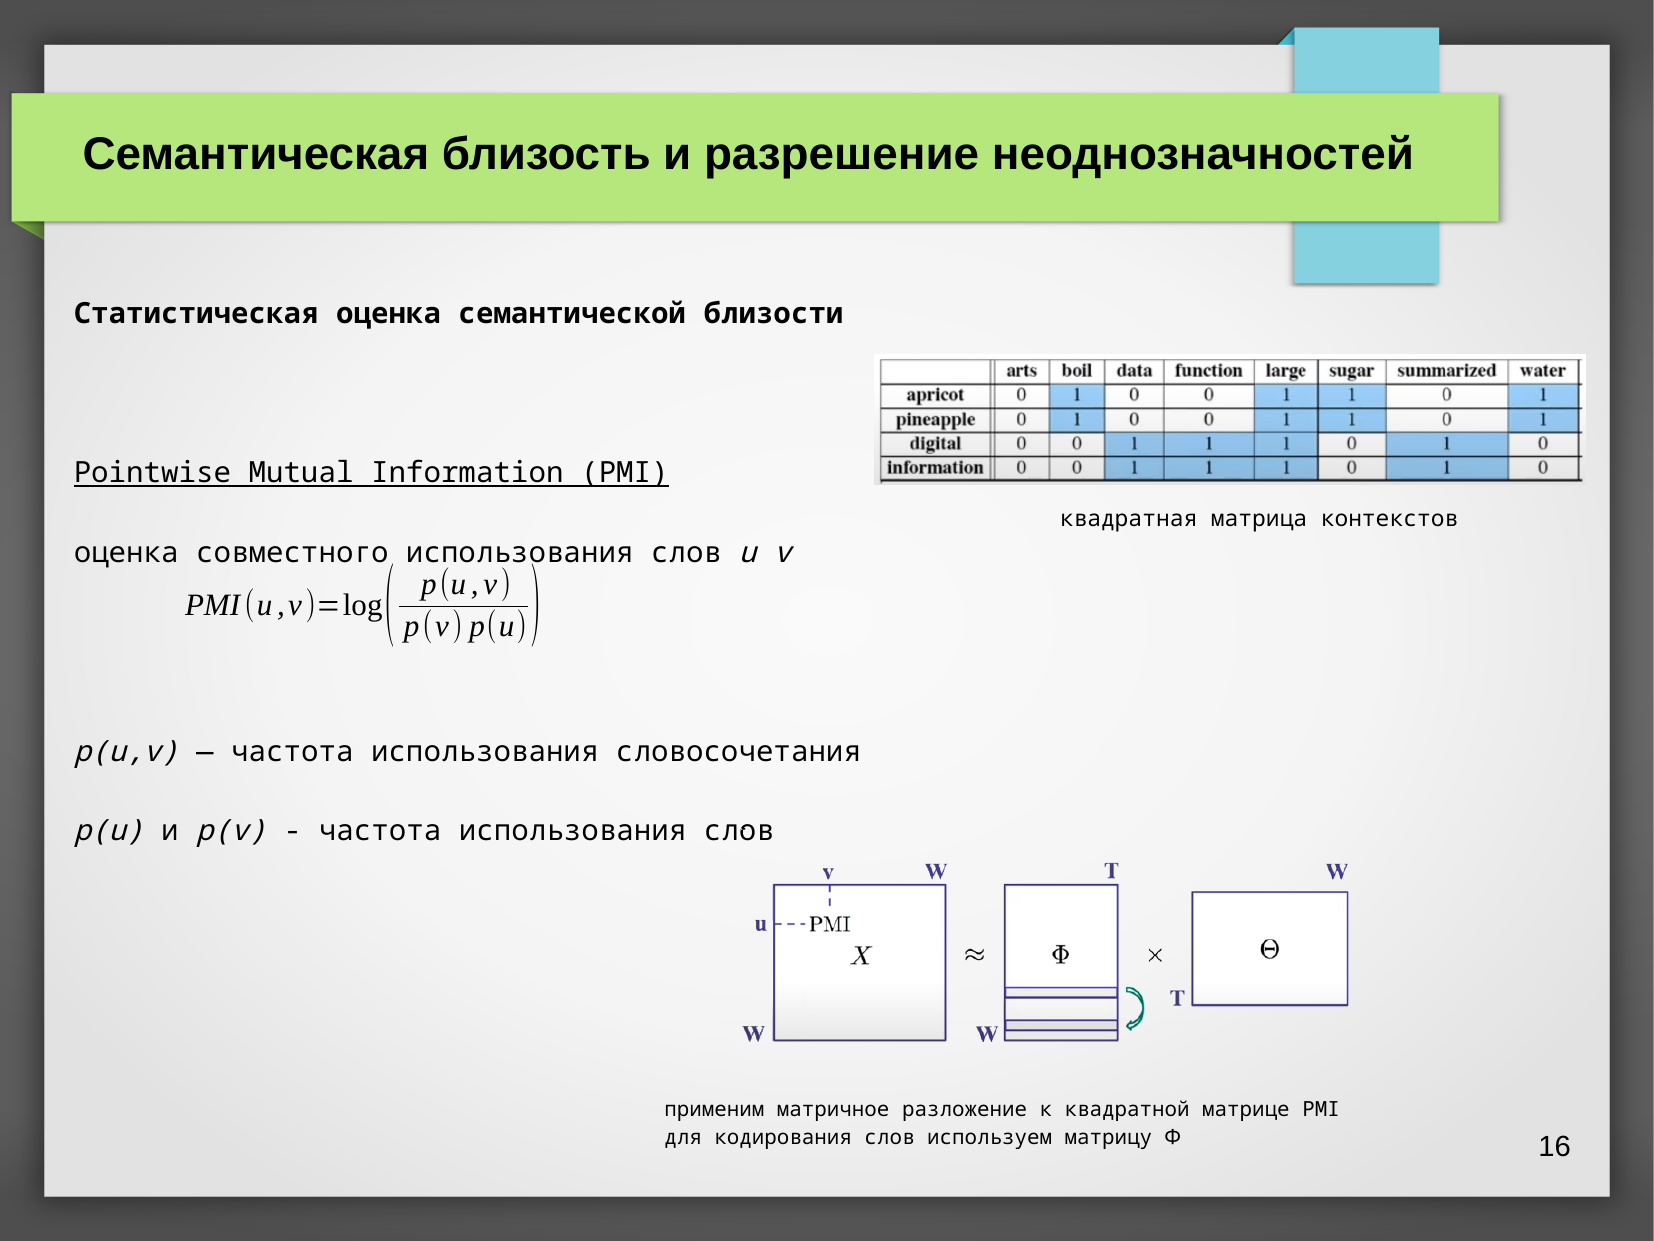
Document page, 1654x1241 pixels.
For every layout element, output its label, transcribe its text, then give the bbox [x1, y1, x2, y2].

chart [177, 561, 548, 650]
text_box квадратная матрица контекстов [1044, 494, 1527, 544]
title Семантическая близость и разрешение неоднозначностей [82, 121, 1489, 187]
text_box Статистическая оценка семантической близости Pointwise Mutual Information (PMI) оценка совместного использования слов u v p(u,v) — частота использования словосочетания p(u) и p(v) - частота использования слов [59, 285, 1016, 780]
text_box применим матричное разложение к квадратной матрице PMI для кодирования слов используем матрицу Ф [649, 1086, 1418, 1170]
picture [0, 0, 1654, 1241]
